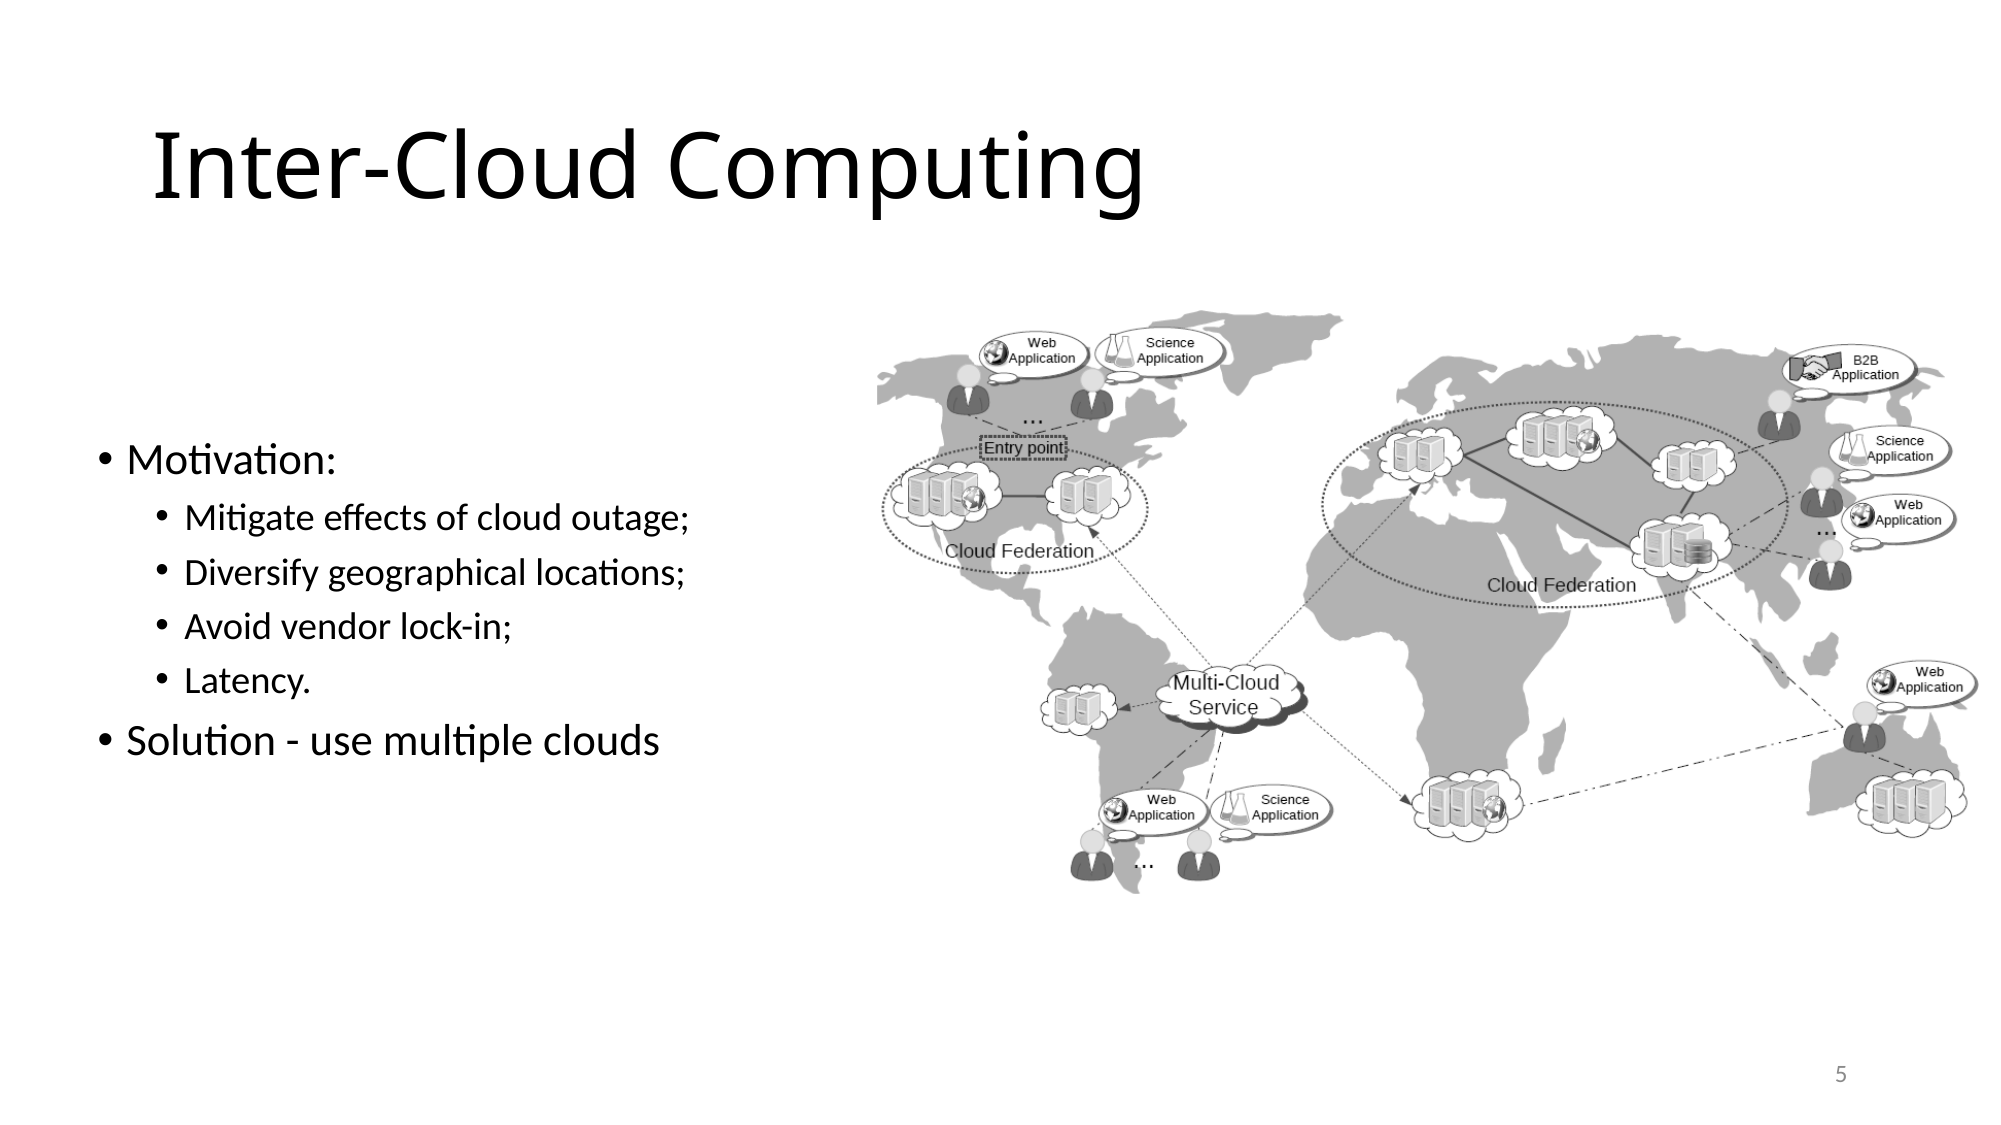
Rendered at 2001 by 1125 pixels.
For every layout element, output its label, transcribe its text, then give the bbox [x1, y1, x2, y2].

title Inter-Cloud Computing [137, 59, 1863, 278]
picture [872, 306, 1984, 900]
list Motivation: Mitigate effects of cloud outage; Diversify geographical locations; Avoid vendor lock-in; Latency. Solution - use multiple clouds [82, 428, 872, 775]
slide_number <number> [1412, 1042, 1863, 1103]
